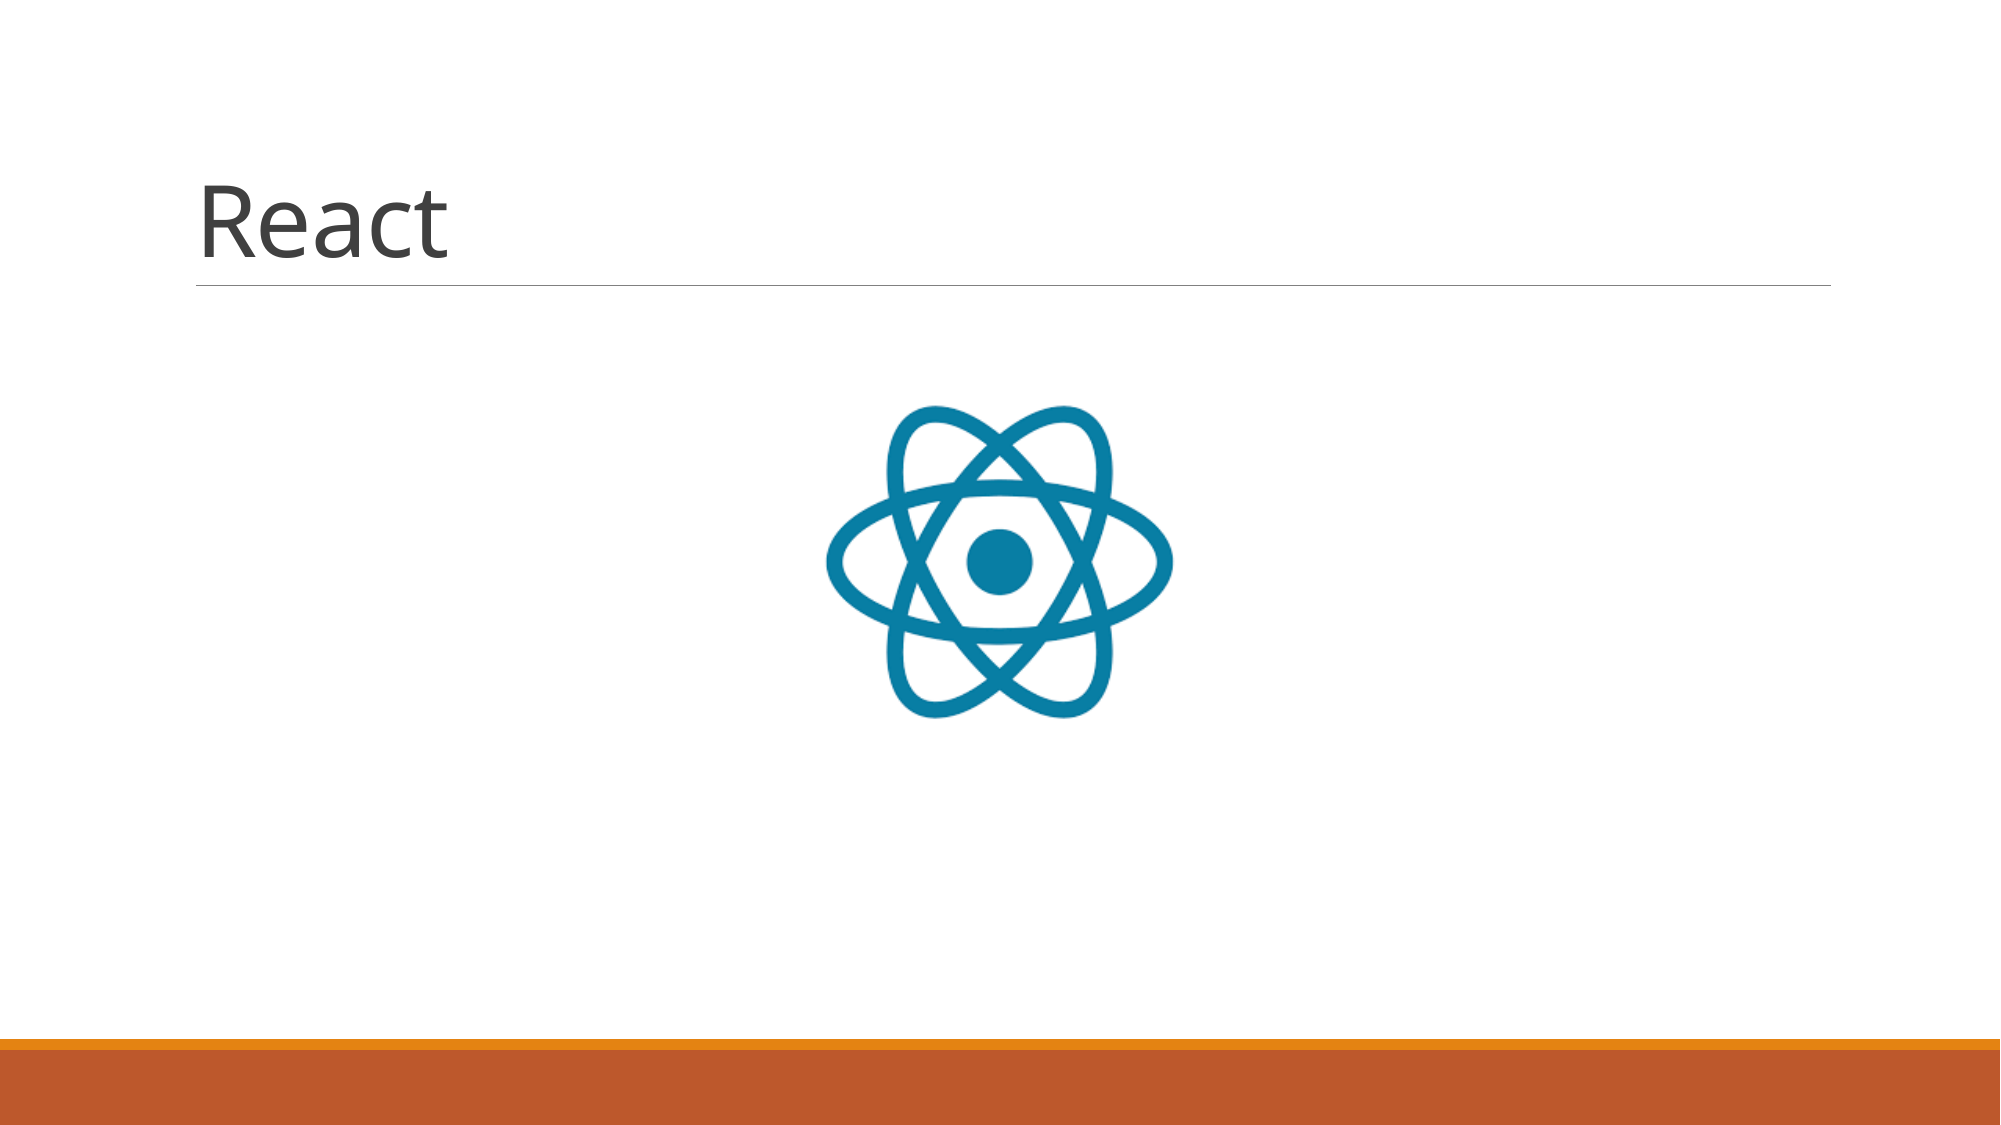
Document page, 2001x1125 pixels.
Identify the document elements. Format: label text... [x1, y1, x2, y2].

title React [180, 47, 1830, 285]
picture [816, 395, 1184, 730]
